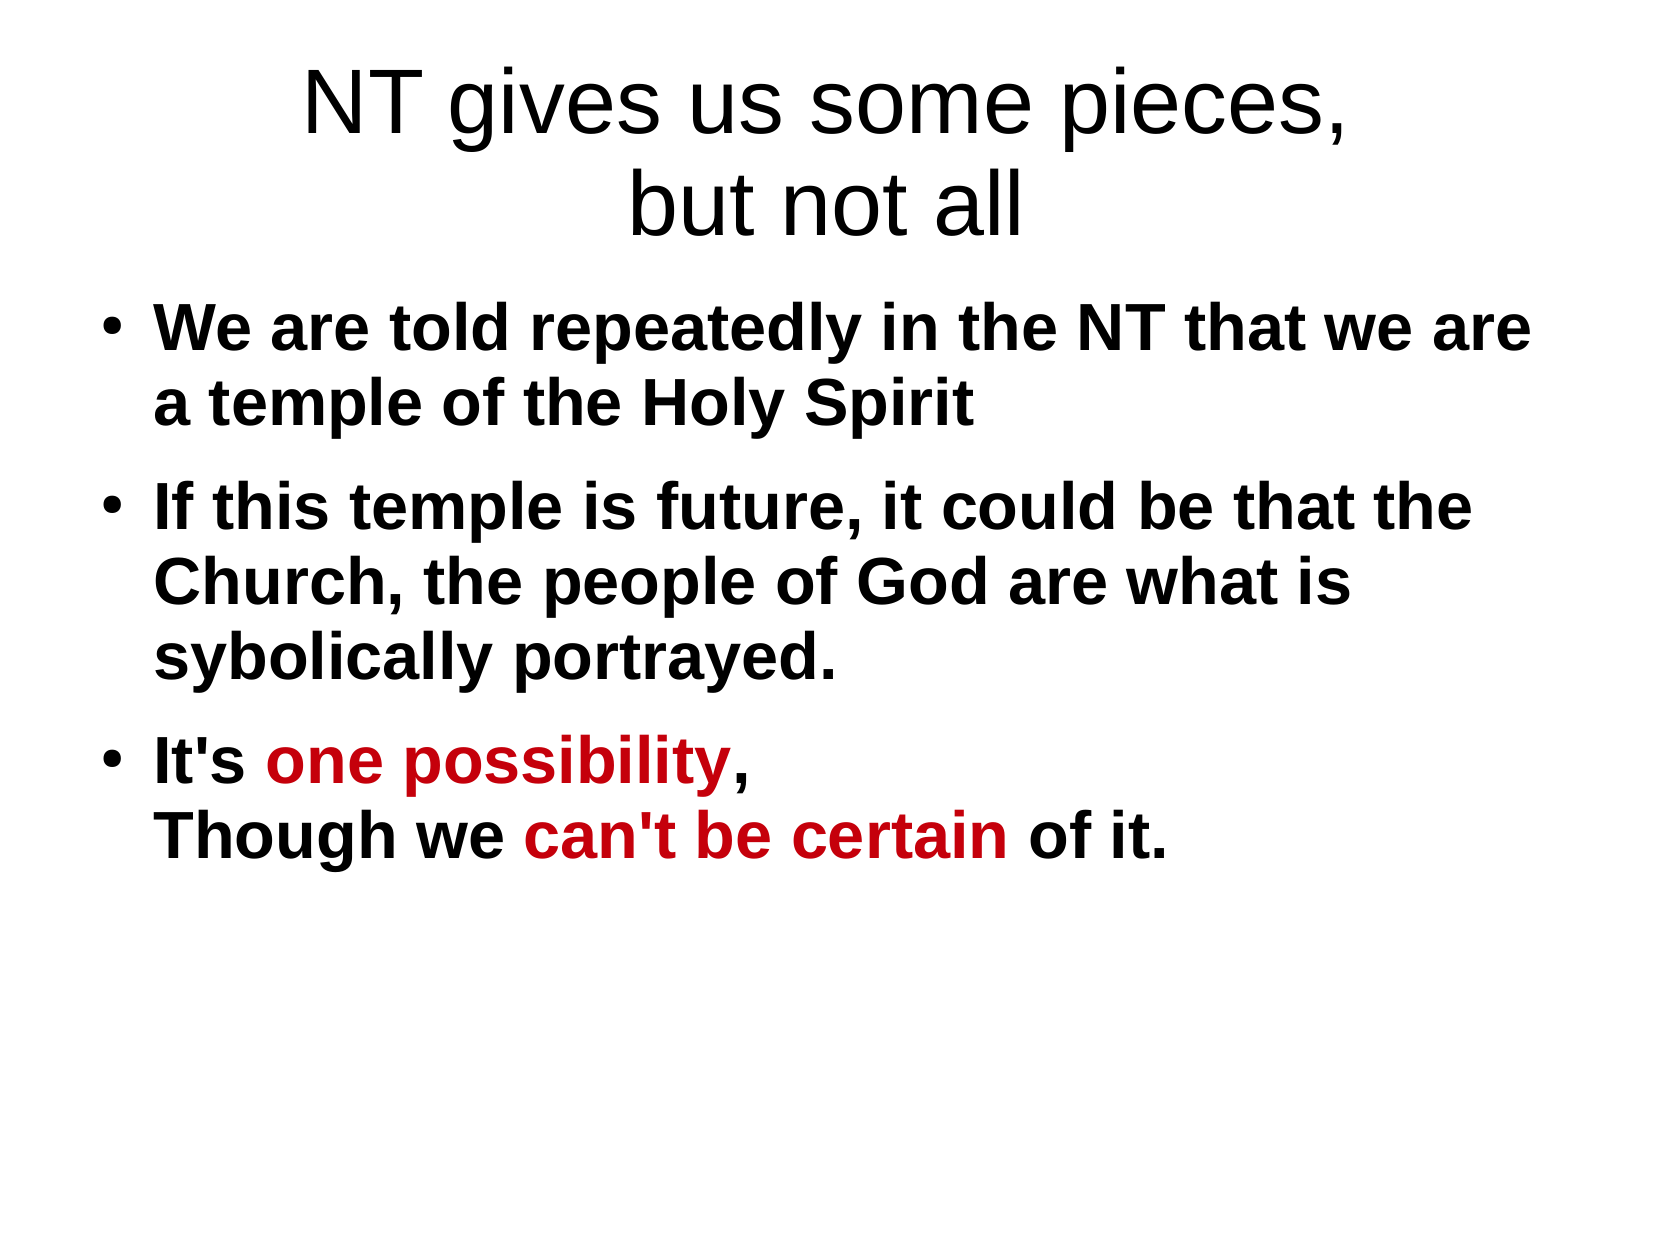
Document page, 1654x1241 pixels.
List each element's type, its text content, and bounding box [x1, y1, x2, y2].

title NT gives us some pieces, but not all [82, 49, 1571, 257]
list We are told repeatedly in the NT that we are a temple of the Holy Spirit If this temple is future, it could be that the Church, the people of God are what is sybolically portrayed. It's one possibility, Though we can't be certain of it. [82, 290, 1571, 1109]
